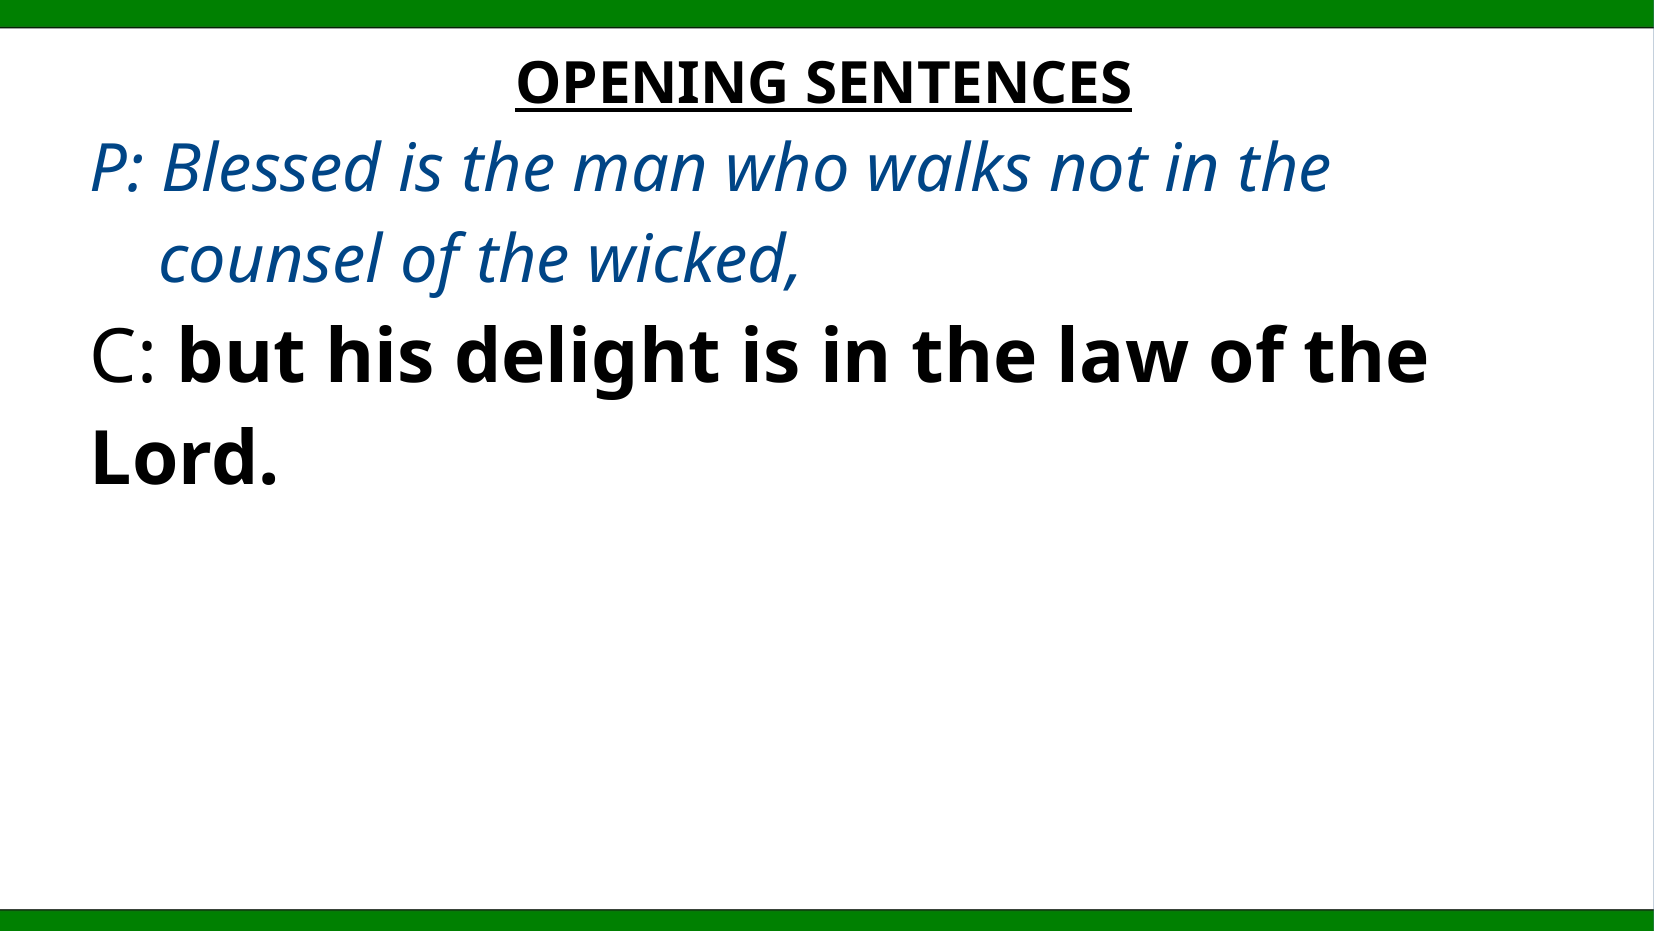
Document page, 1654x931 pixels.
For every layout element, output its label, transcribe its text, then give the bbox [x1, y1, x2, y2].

text_box Opening Sentences P: Blessed is the man who walks not in the counsel of the wicked, C: but his delight is in the law of the Lord. [75, 34, 1573, 406]
picture [0, 0, 1654, 931]
